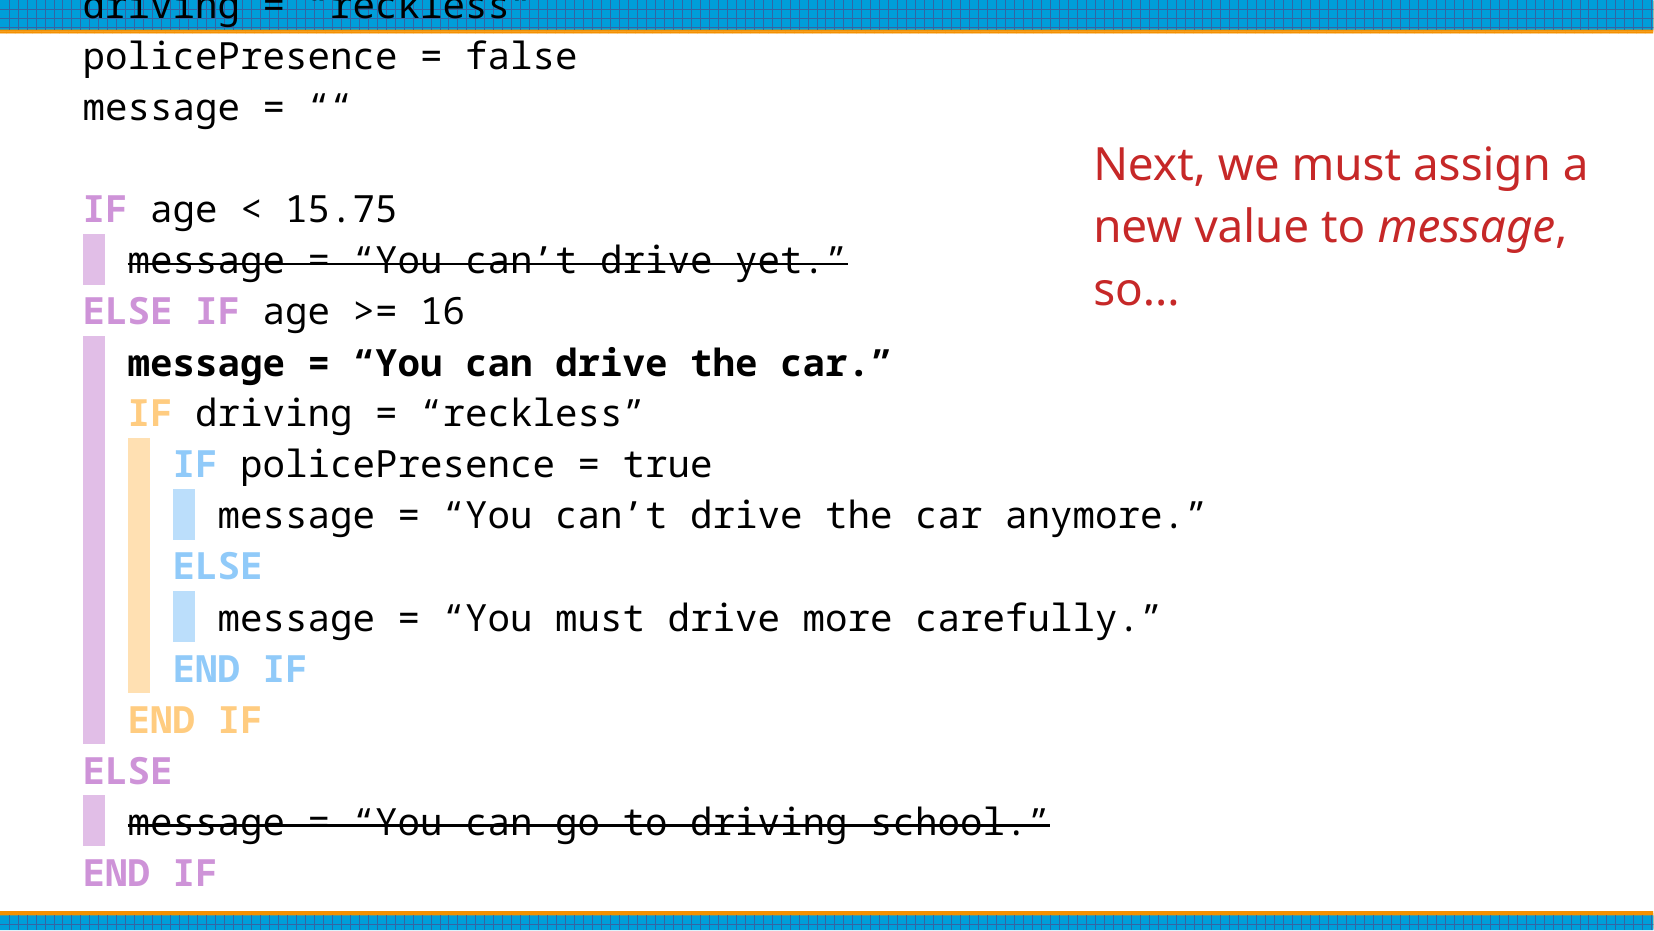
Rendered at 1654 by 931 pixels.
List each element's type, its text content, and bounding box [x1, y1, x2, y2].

text_box Next, we must assign a new value to message, so... [1087, 75, 1613, 376]
subtitle age = 16 driving = “reckless“ policePresence = false message = ““ IF age < 15.75 message = “You can’t drive yet.” ELSE IF age >= 16 message = “You can drive the car.” IF driving = “reckless” IF policePresence = true message = “You can’t drive the car anymore.” ELSE message = “You must drive more carefully.” END IF END IF ELSE message = “You can go to driving school.” END IF output message [82, 69, 1571, 858]
